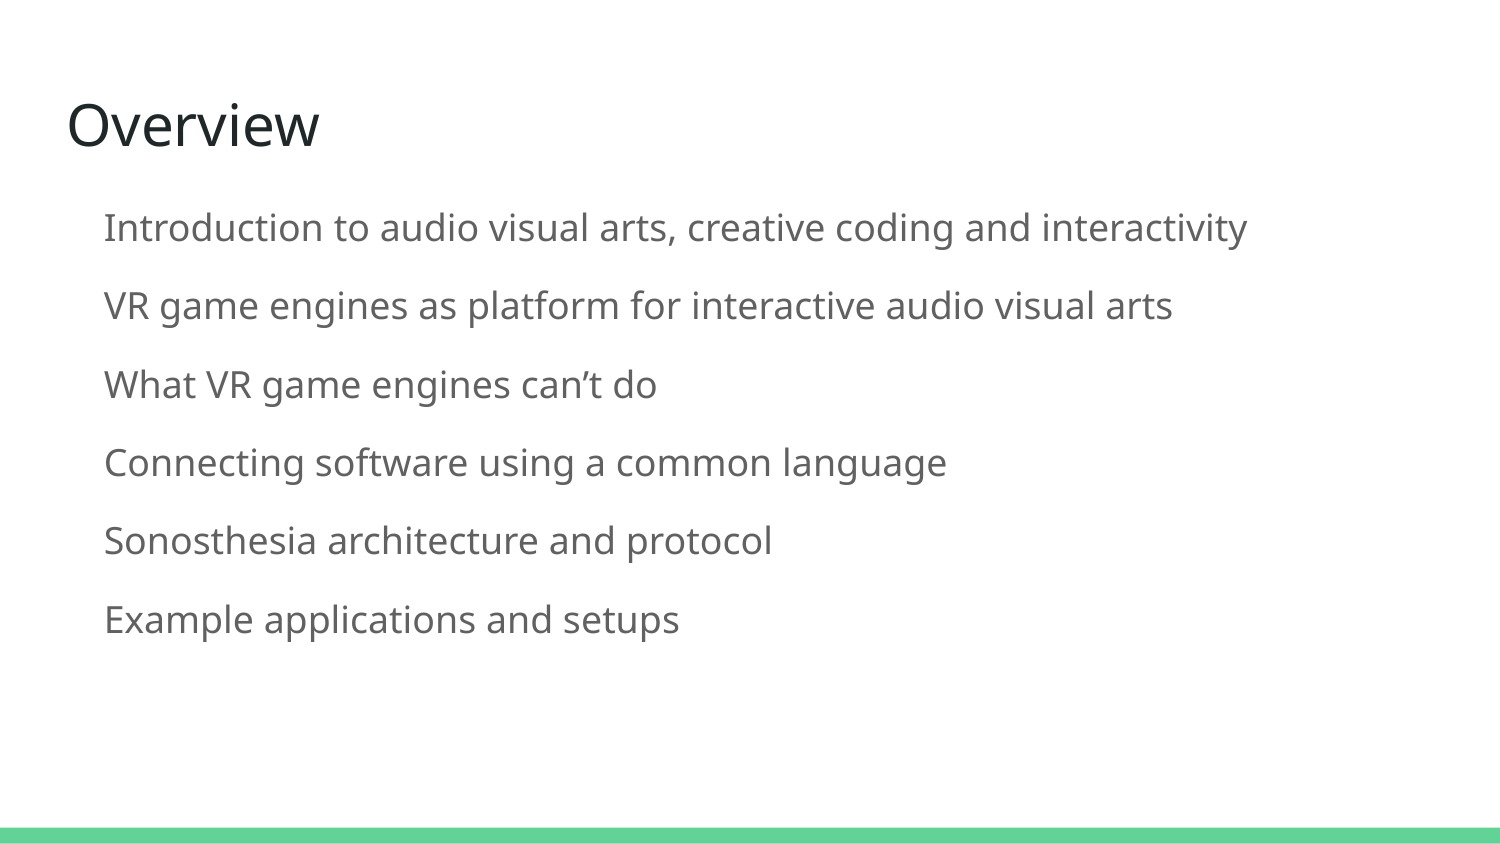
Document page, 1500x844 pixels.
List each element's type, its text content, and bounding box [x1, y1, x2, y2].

list Introduction to audio visual arts, creative coding and interactivity VR game engines as platform for interactive audio visual arts What VR game engines can’t do Connecting software using a common language Sonosthesia architecture and protocol Example applications and setups [51, 189, 1449, 750]
title Overview [51, 72, 1449, 167]
